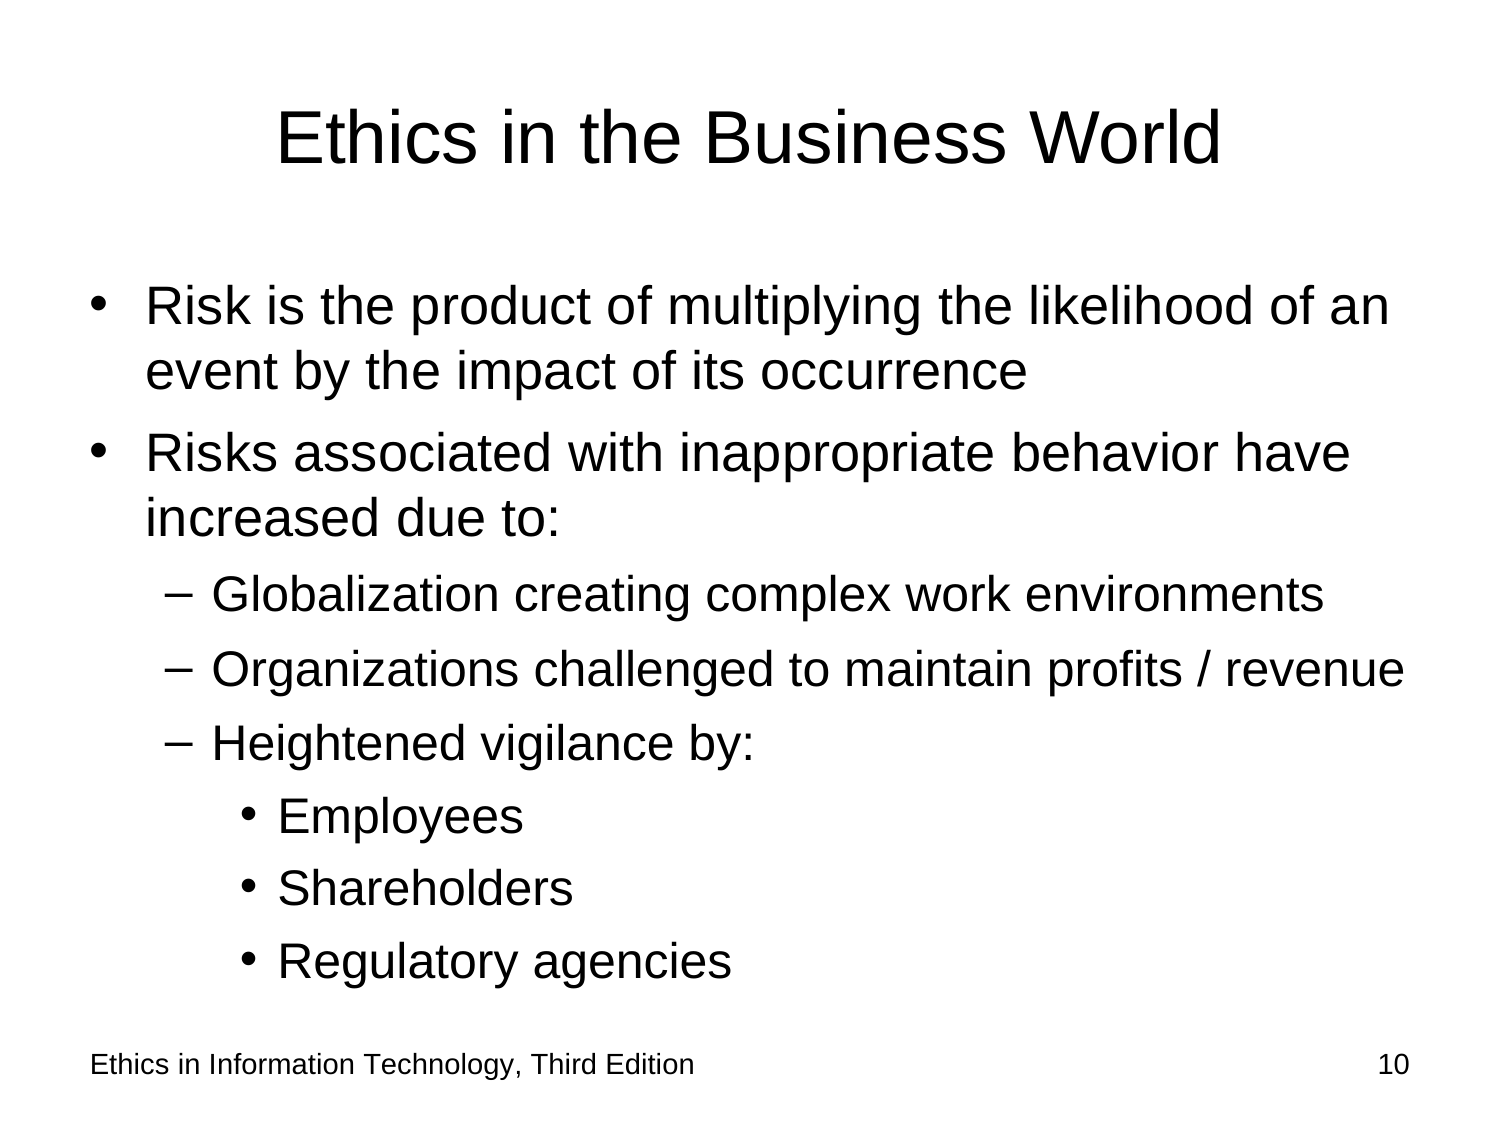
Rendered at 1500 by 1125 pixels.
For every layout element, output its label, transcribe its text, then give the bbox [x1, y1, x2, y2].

list Risk is the product of multiplying the likelihood of an event by the impact of its occurrence Risks associated with inappropriate behavior have increased due to: Globalization creating complex work environments Organizations challenged to maintain profits / revenue Heightened vigilance by: Employees Shareholders Regulatory agencies [75, 262, 1425, 1005]
title Ethics in the Business World [75, 45, 1425, 233]
text_box Ethics in Information Technology, Third Edition [74, 1037, 1074, 1103]
text_box <number> [1074, 1037, 1425, 1103]
